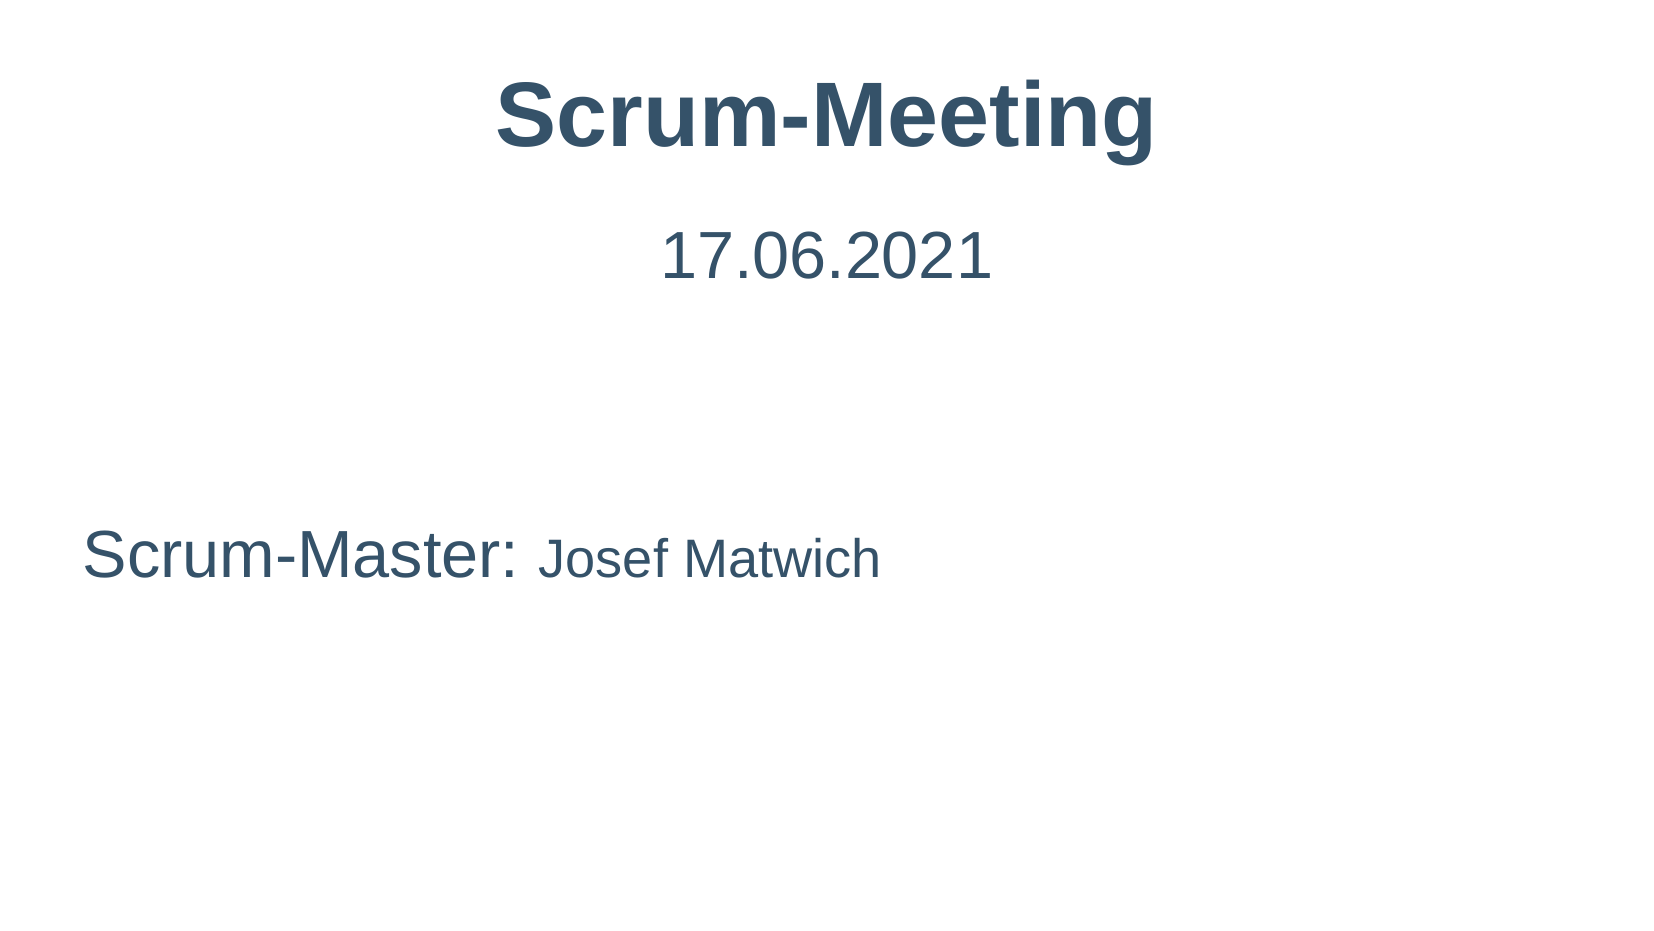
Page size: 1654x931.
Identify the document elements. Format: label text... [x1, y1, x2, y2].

title Scrum-Meeting [82, 37, 1571, 193]
subtitle 17.06.2021 Scrum-Master: Josef Matwich [82, 217, 1571, 758]
